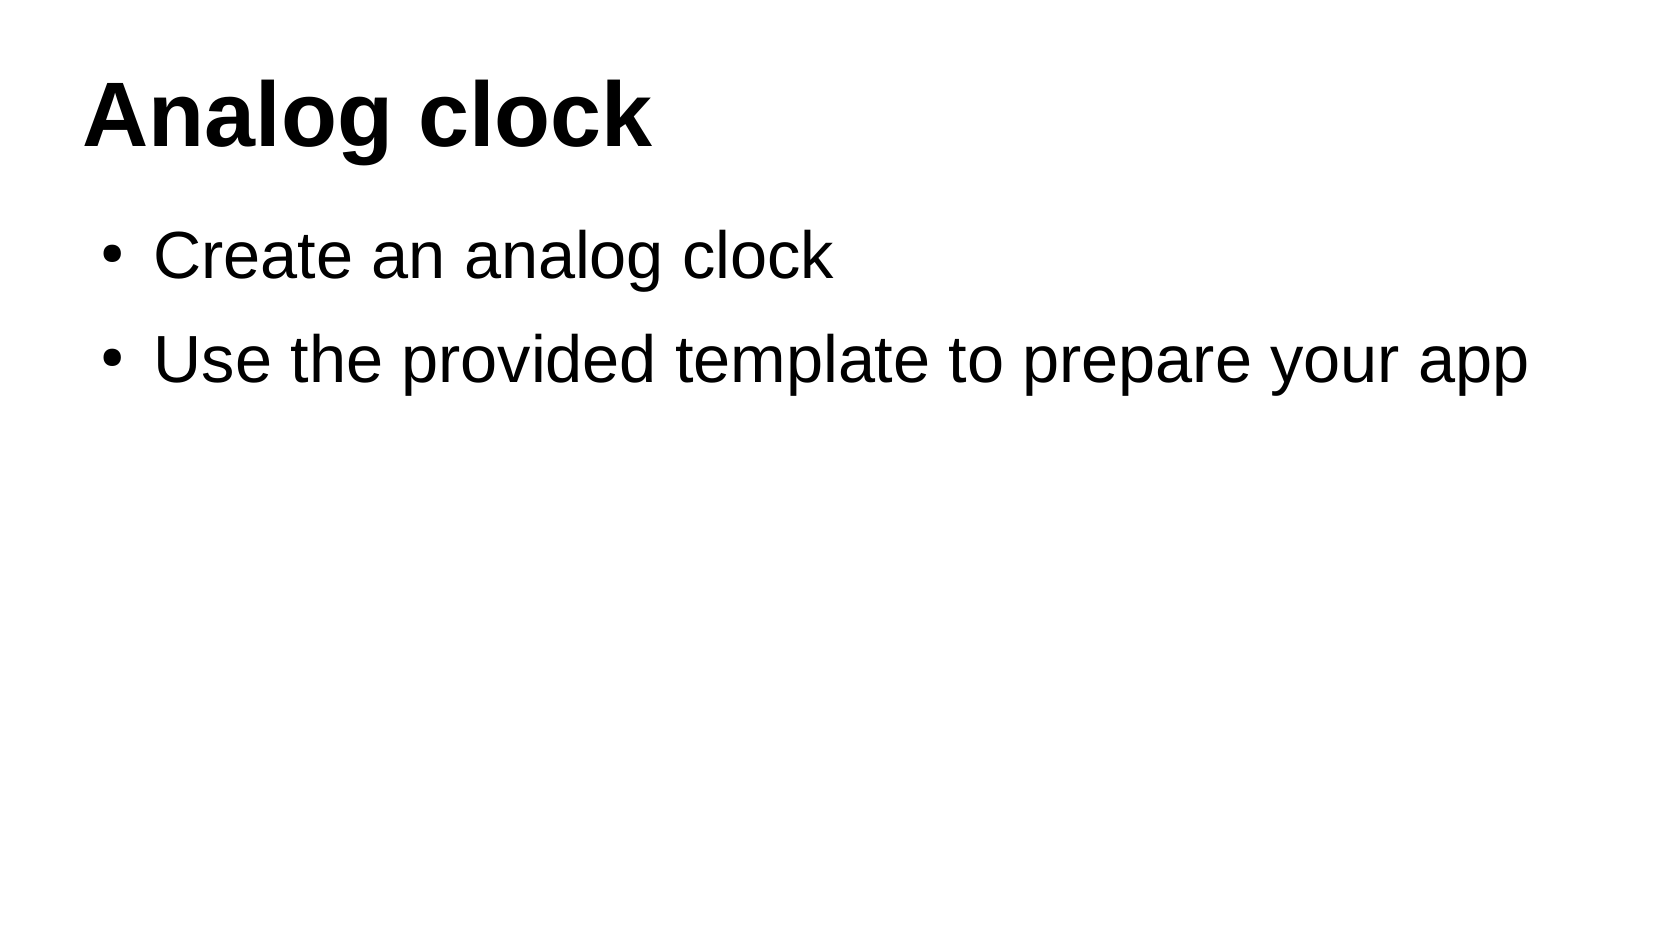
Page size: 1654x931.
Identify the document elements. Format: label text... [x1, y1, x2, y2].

list Create an analog clock Use the provided template to prepare your app [82, 217, 1571, 758]
title Analog clock [82, 37, 1571, 193]
